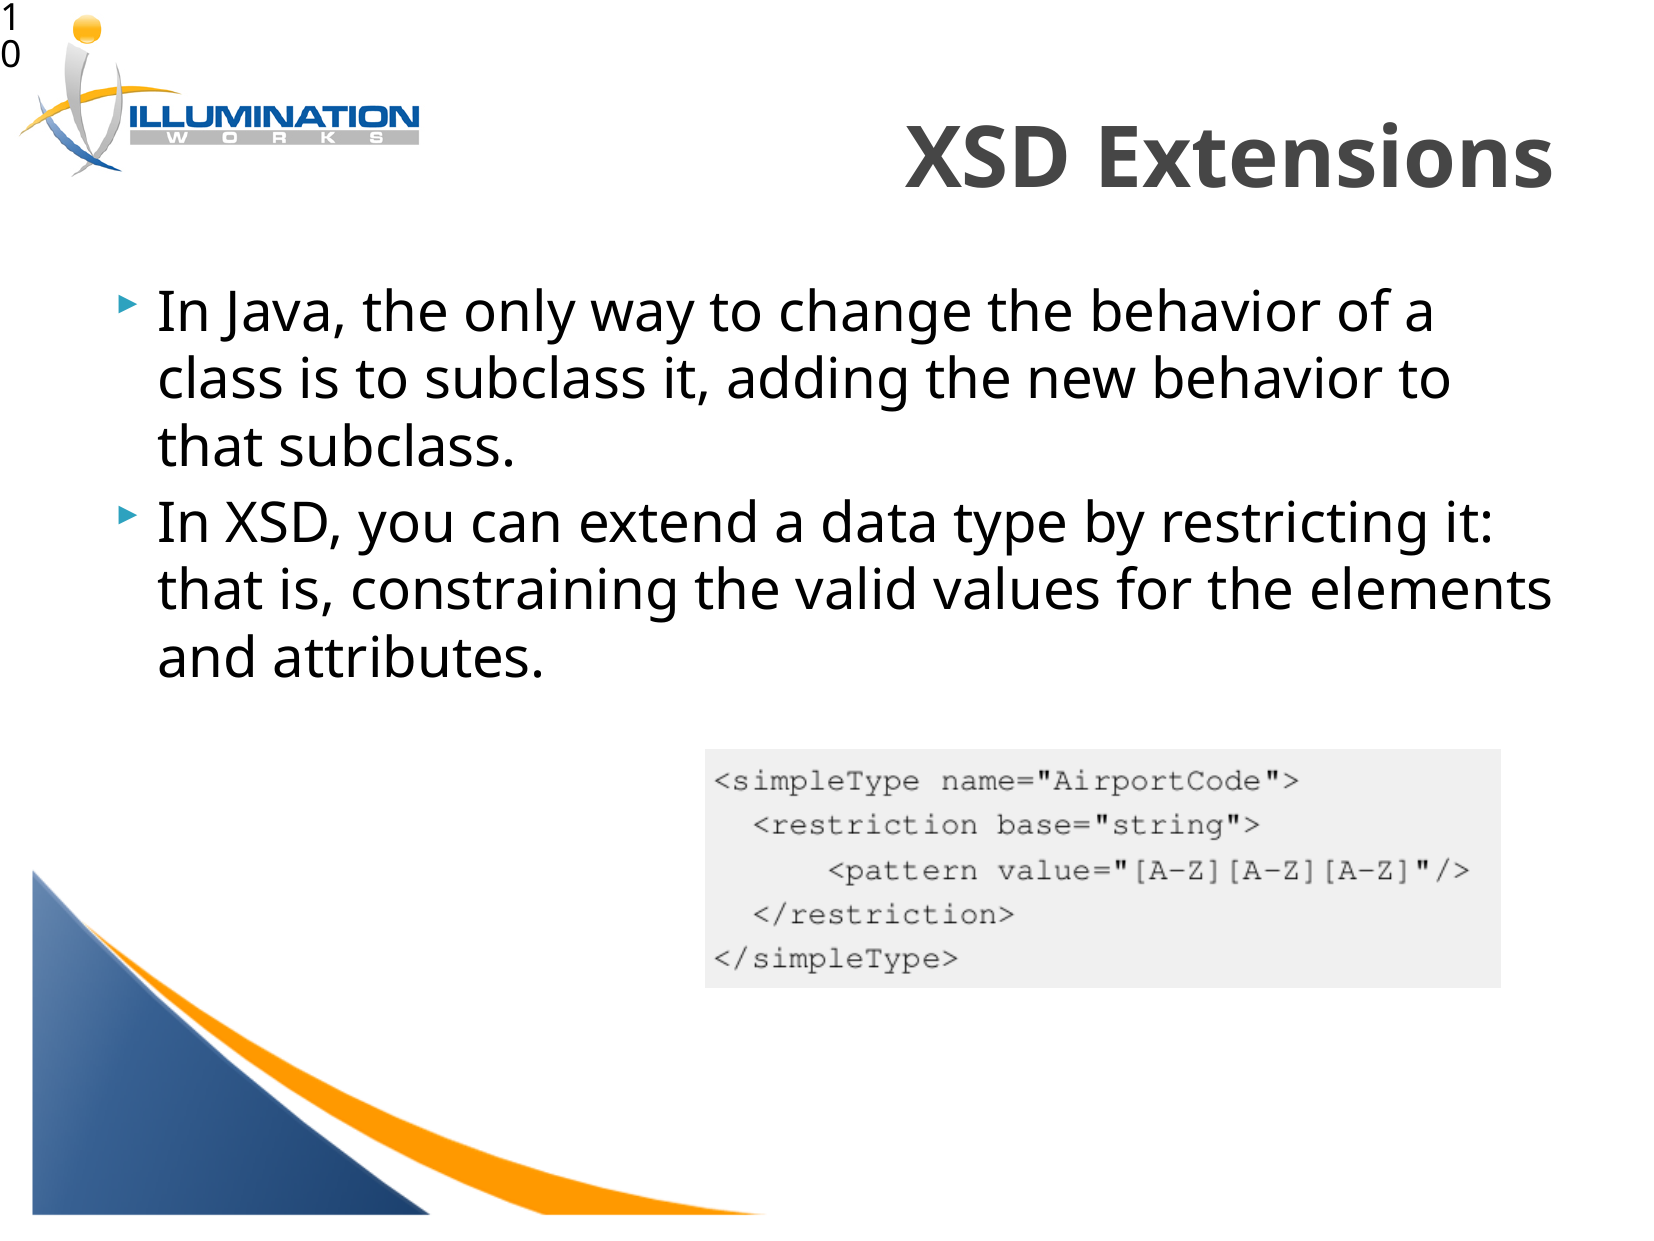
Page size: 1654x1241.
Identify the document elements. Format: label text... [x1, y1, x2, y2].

picture [705, 749, 1501, 988]
list In Java, the only way to change the behavior of a class is to subclass it, adding the new behavior to that subclass. In XSD, you can extend a data type by restricting it: that is, constraining the valid values for the elements and attributes. [82, 267, 1571, 1087]
picture [0, 0, 435, 193]
title XSD Extensions [82, 49, 1571, 257]
picture [21, 839, 767, 1221]
